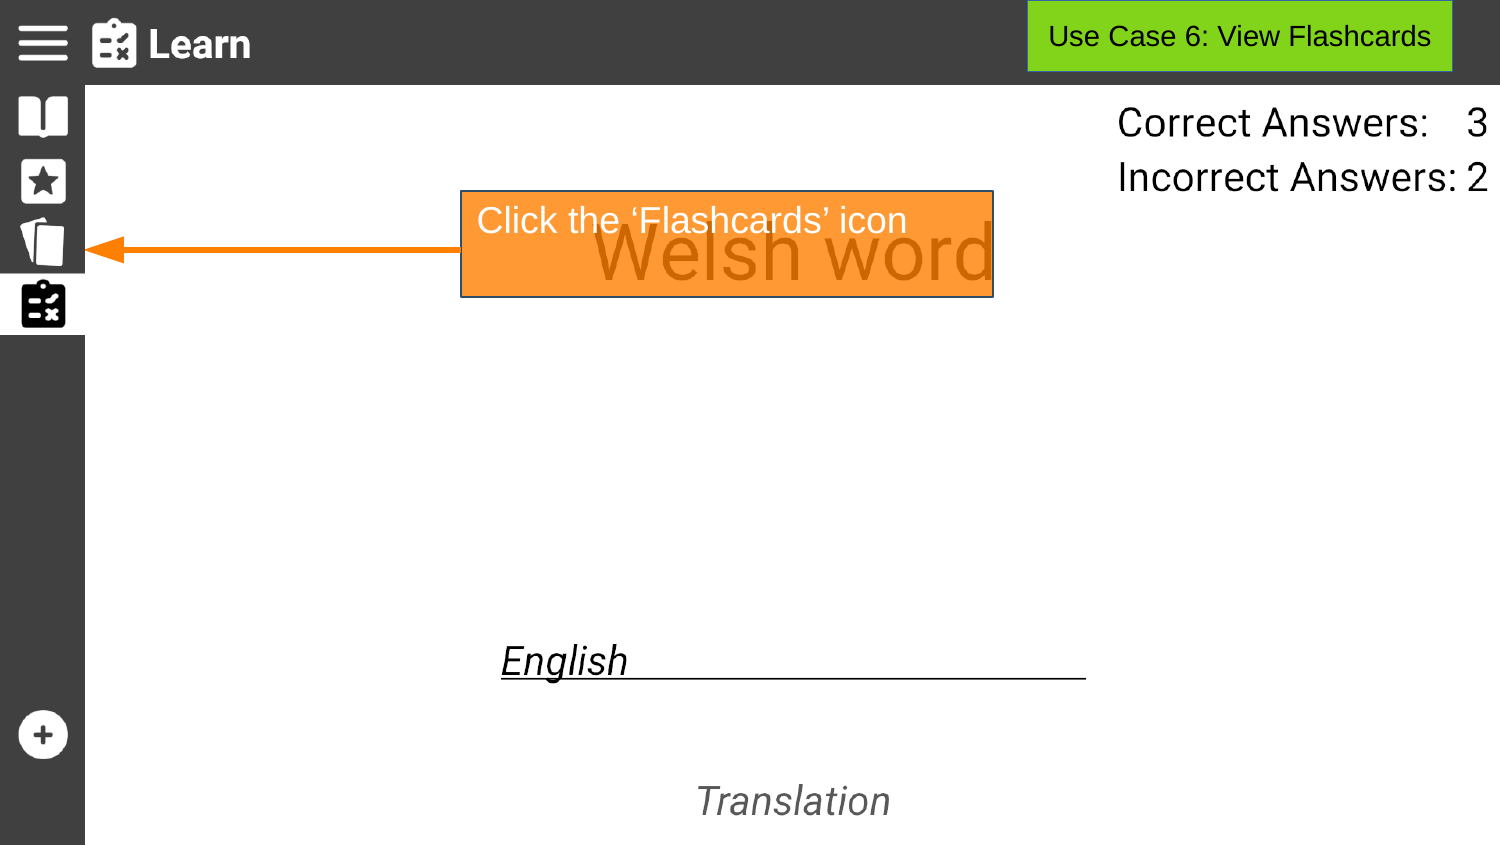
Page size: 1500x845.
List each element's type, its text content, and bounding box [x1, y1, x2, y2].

picture [0, 0, 1500, 845]
text_box Click the ‘Flashcards’ icon [460, 190, 993, 298]
text_box Use Case 6: View Flashcards [1027, 0, 1453, 72]
